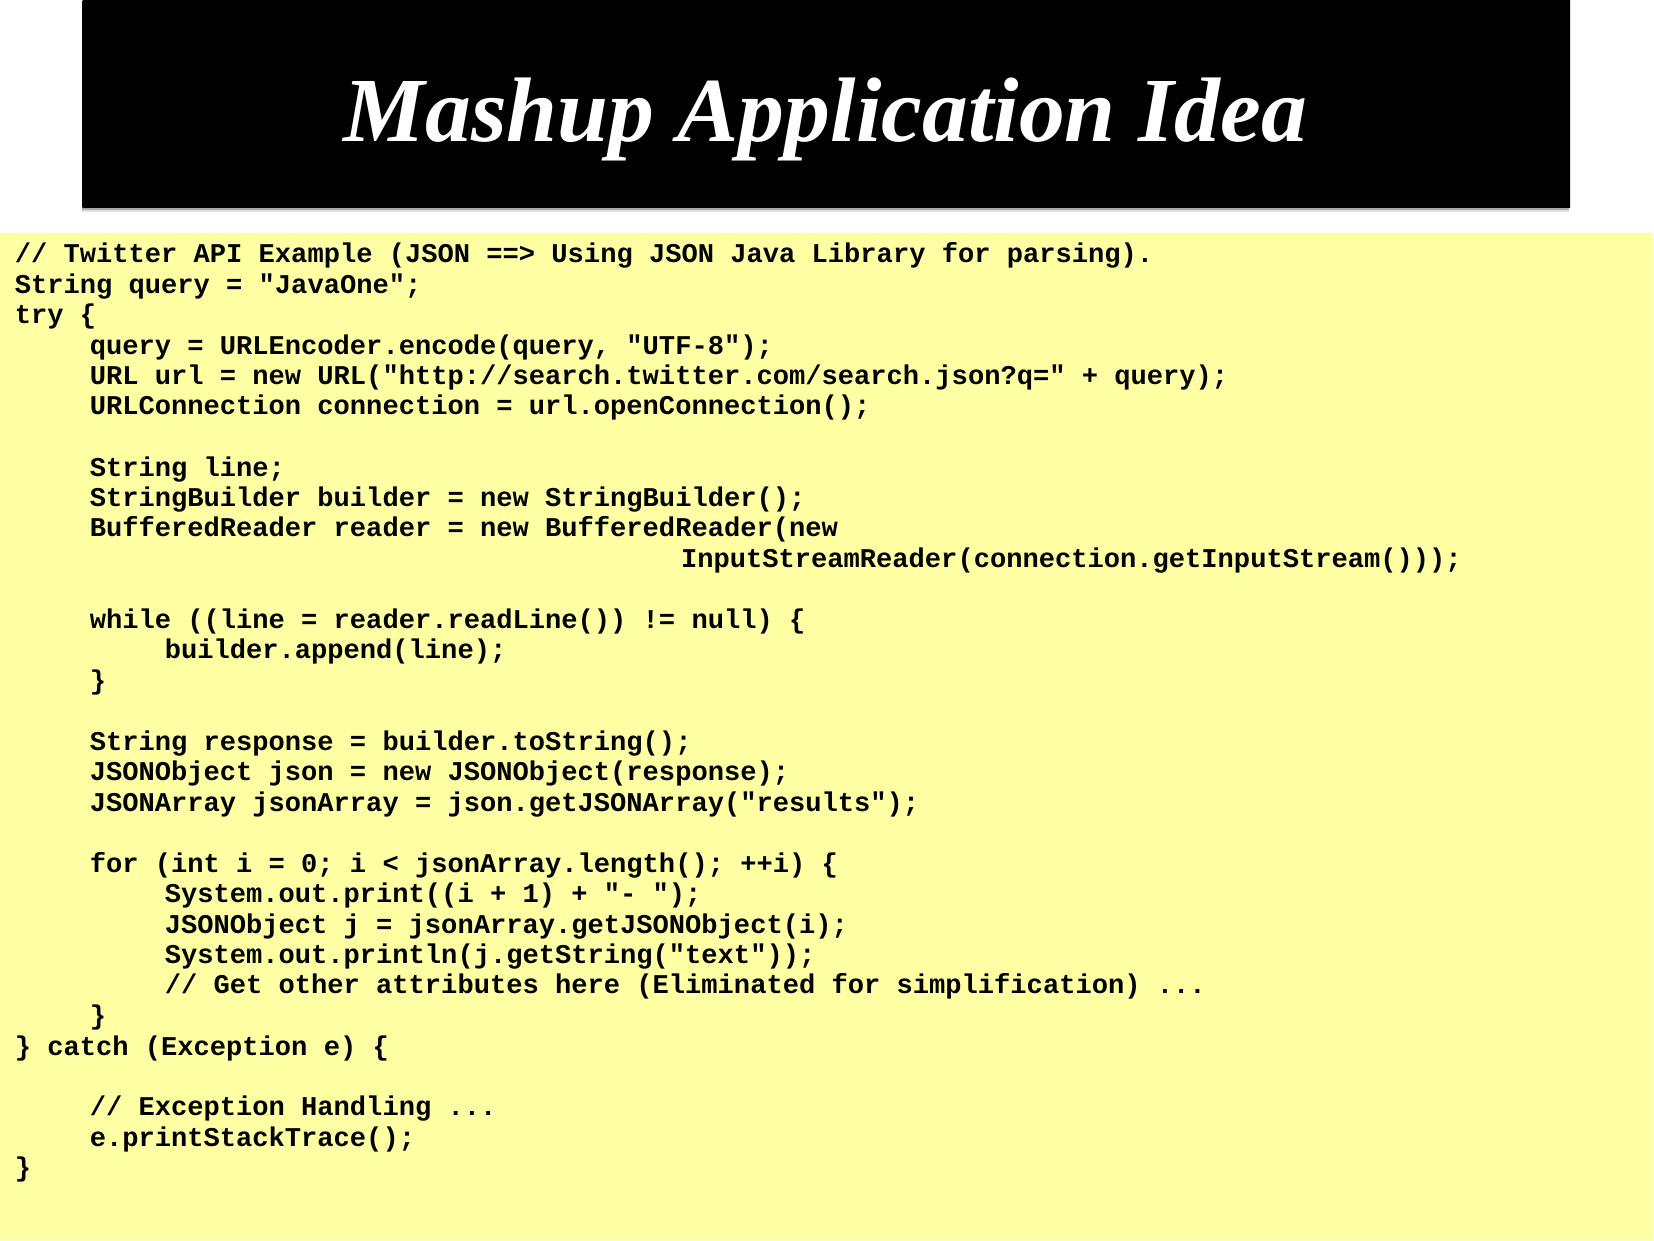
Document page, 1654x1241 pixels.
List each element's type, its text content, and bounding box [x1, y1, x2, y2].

title Mashup Application Idea [82, 0, 1571, 208]
text_box // Twitter API Example (JSON ==> Using JSON Java Library for parsing). String query = "JavaOne"; try { query = URLEncoder.encode(query, "UTF-8"); URL url = new URL("http://search.twitter.com/search.json?q=" + query); URLConnection connection = url.openConnection(); String line; StringBuilder builder = new StringBuilder(); BufferedReader reader = new BufferedReader(new InputStreamReader(connection.getInputStream())); while ((line = reader.readLine()) != null) { builder.append(line); } String response = builder.toString(); JSONObject json = new JSONObject(response); JSONArray jsonArray = json.getJSONArray("results"); for (int i = 0; i < jsonArray.length(); ++i) { System.out.print((i + 1) + "- "); JSONObject j = jsonArray.getJSONObject(i); System.out.println(j.getString("text")); // Get other attributes here (Eliminated for simplification) ... } } catch (Exception e) { // Exception Handling ... e.printStackTrace(); } [0, 232, 1654, 1241]
